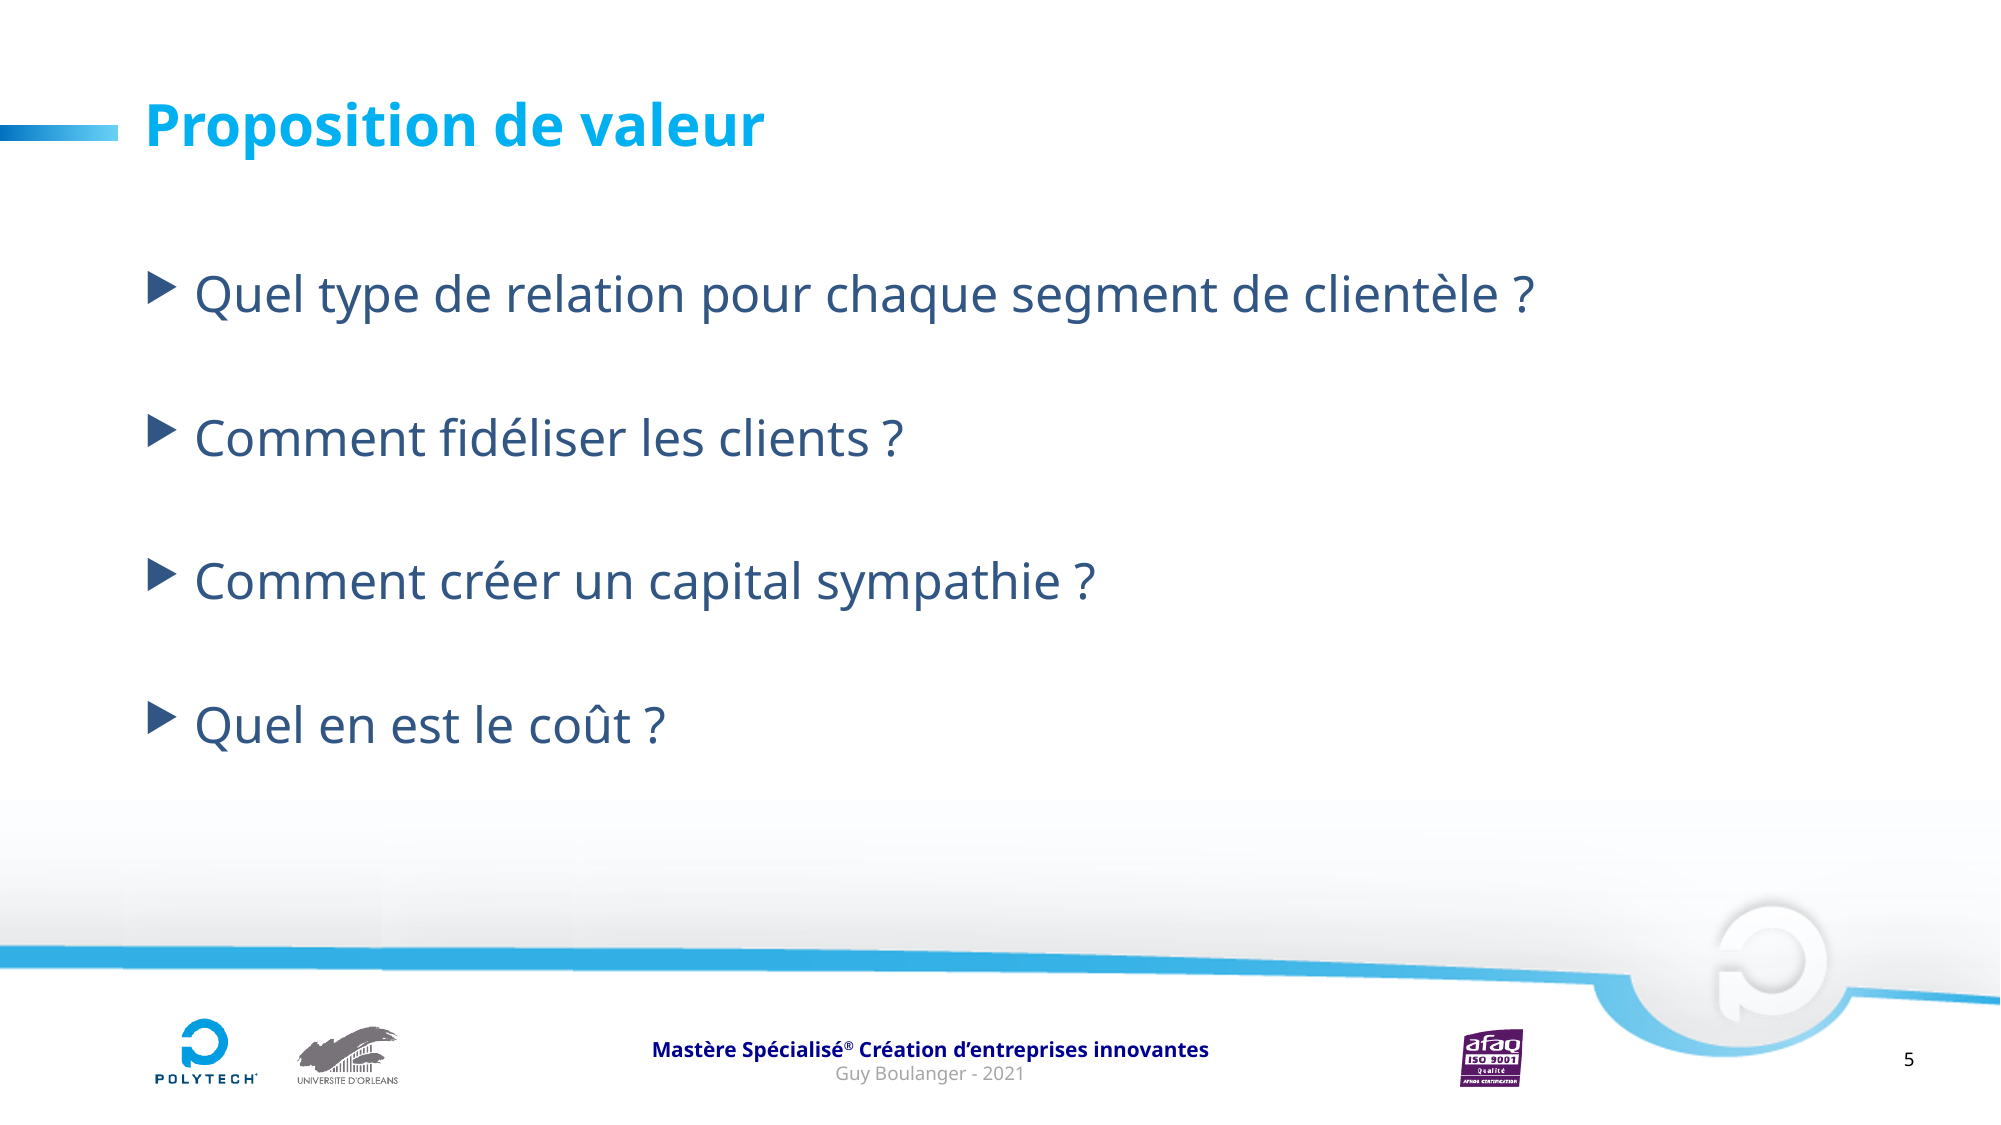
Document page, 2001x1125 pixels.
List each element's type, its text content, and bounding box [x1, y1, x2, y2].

footer Mastère Spécialisé® Création d’entreprises innovantes Guy Boulanger - 2021 [402, 1035, 1459, 1085]
title Proposition de valeur [129, 29, 1930, 218]
picture [0, 800, 2000, 1125]
list Quel type de relation pour chaque segment de clientèle ? Comment fidéliser les clients ? Comment créer un capital sympathie ? Quel en est le coût ? [129, 255, 1950, 940]
